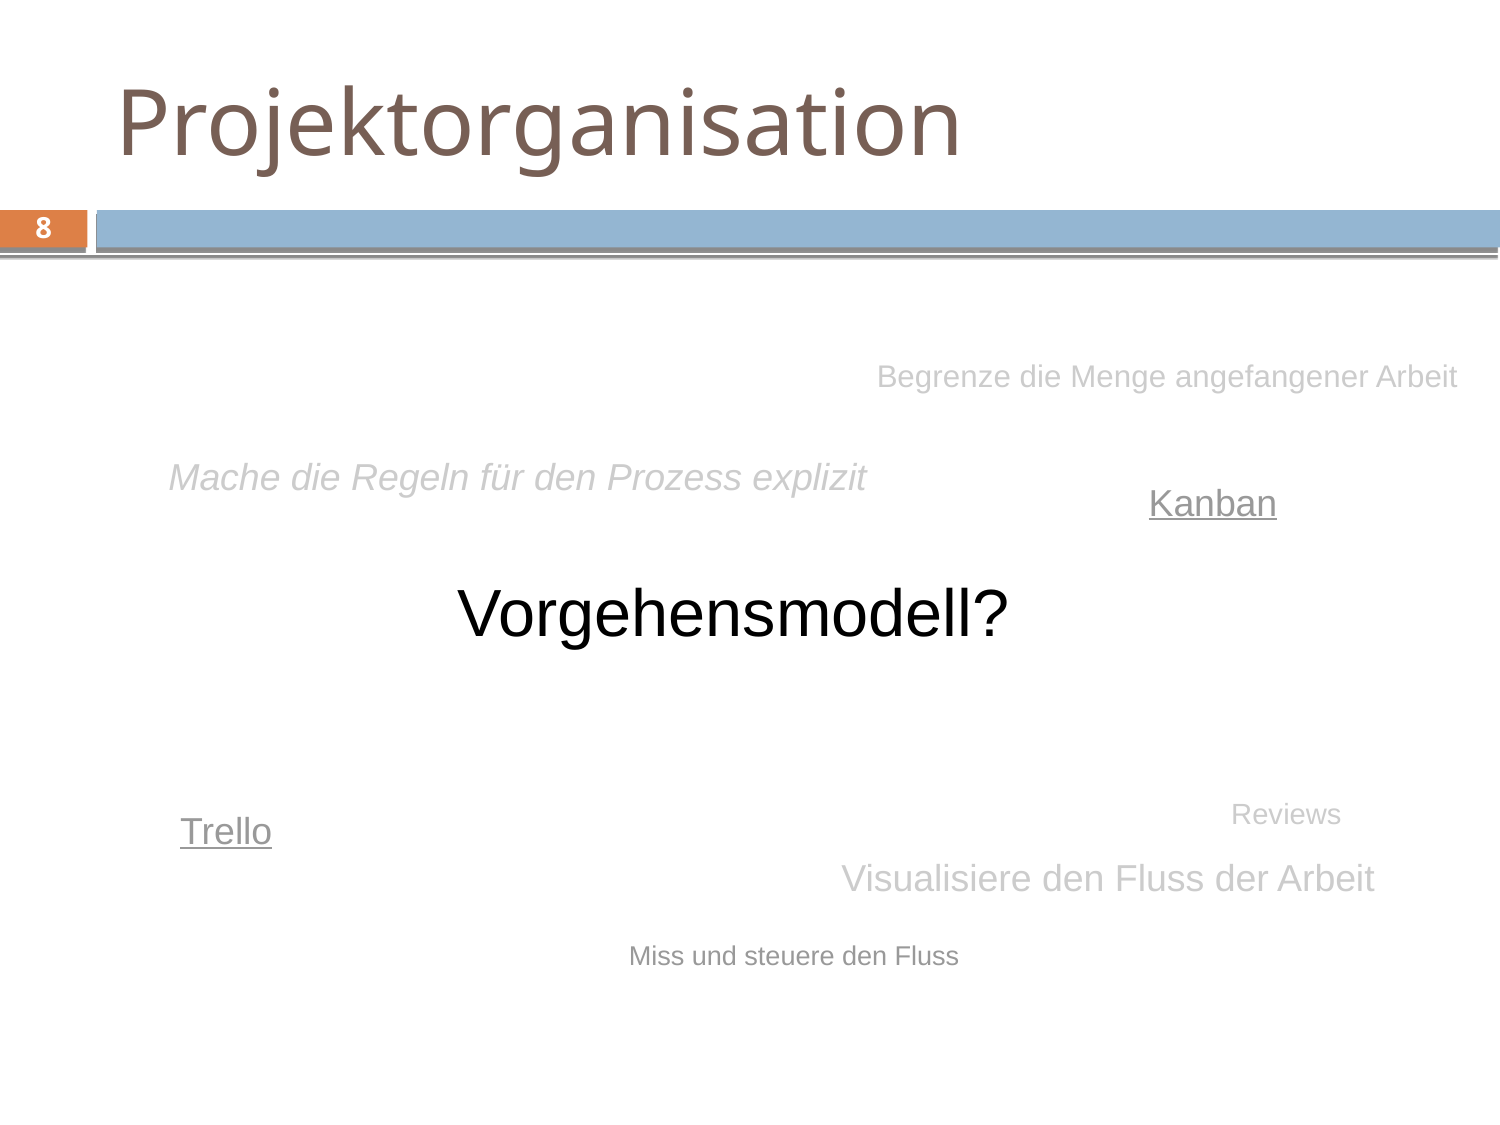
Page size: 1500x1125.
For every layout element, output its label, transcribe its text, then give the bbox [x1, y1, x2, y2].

text_box Trello [165, 803, 288, 860]
text_box Mache die Regeln für den Prozess explizit [153, 448, 882, 506]
title Projektorganisation [100, 37, 1438, 200]
subtitle Vorgehensmodell? [47, 274, 1385, 1028]
text_box Kanban [1133, 474, 1293, 532]
text_box Visualisiere den Fluss der Arbeit [826, 850, 1390, 908]
text_box Begrenze die Menge angefangener Arbeit [862, 352, 1474, 402]
text_box Miss und steuere den Fluss [614, 933, 974, 979]
text_box Reviews [1216, 790, 1358, 839]
